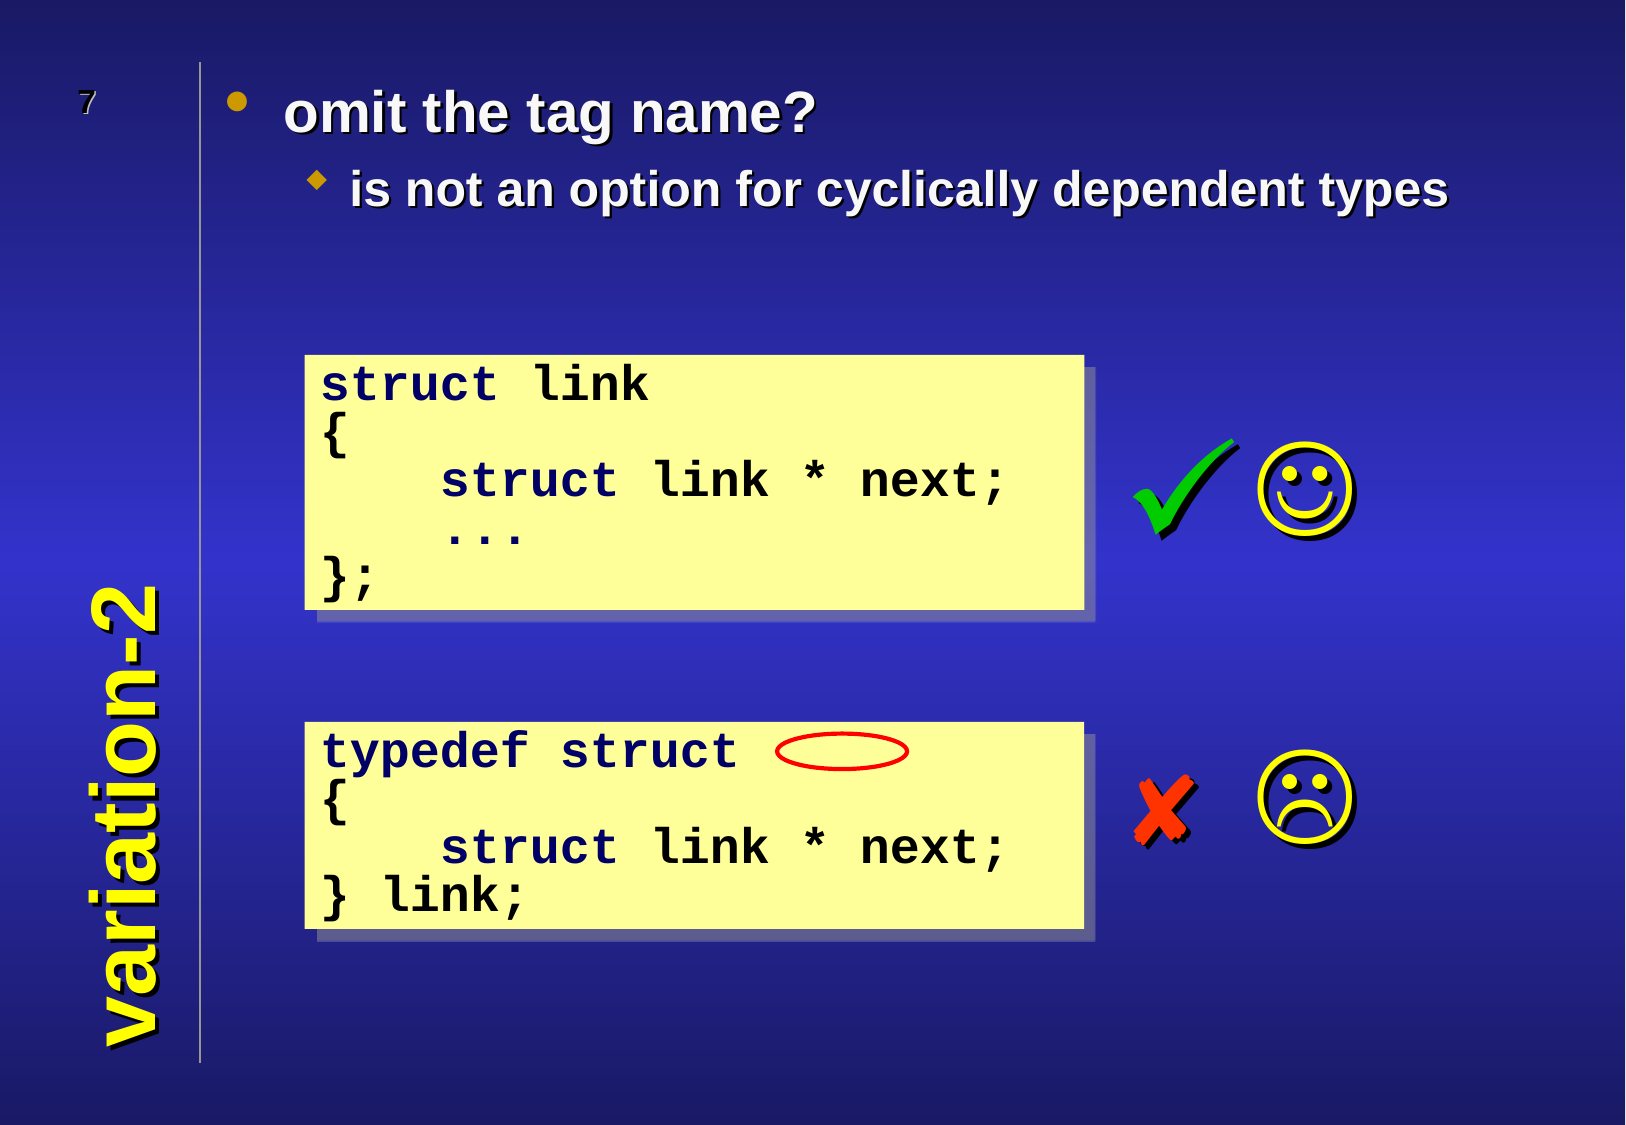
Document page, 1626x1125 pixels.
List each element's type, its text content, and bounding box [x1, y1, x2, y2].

title variation-2 [50, 187, 188, 1063]
list omit the tag name? is not an option for cyclically dependent types [212, 66, 1625, 1067]
text_box  [1297, 453, 1346, 530]
text_box typedef struct { struct link * next; } link; [304, 721, 1085, 929]
text_box  [1106, 397, 1297, 592]
text_box  [1297, 402, 1427, 568]
text_box  [1238, 710, 1427, 876]
text_box struct link { struct link * next; ... }; [304, 354, 1085, 610]
text_box  [1107, 721, 1310, 887]
